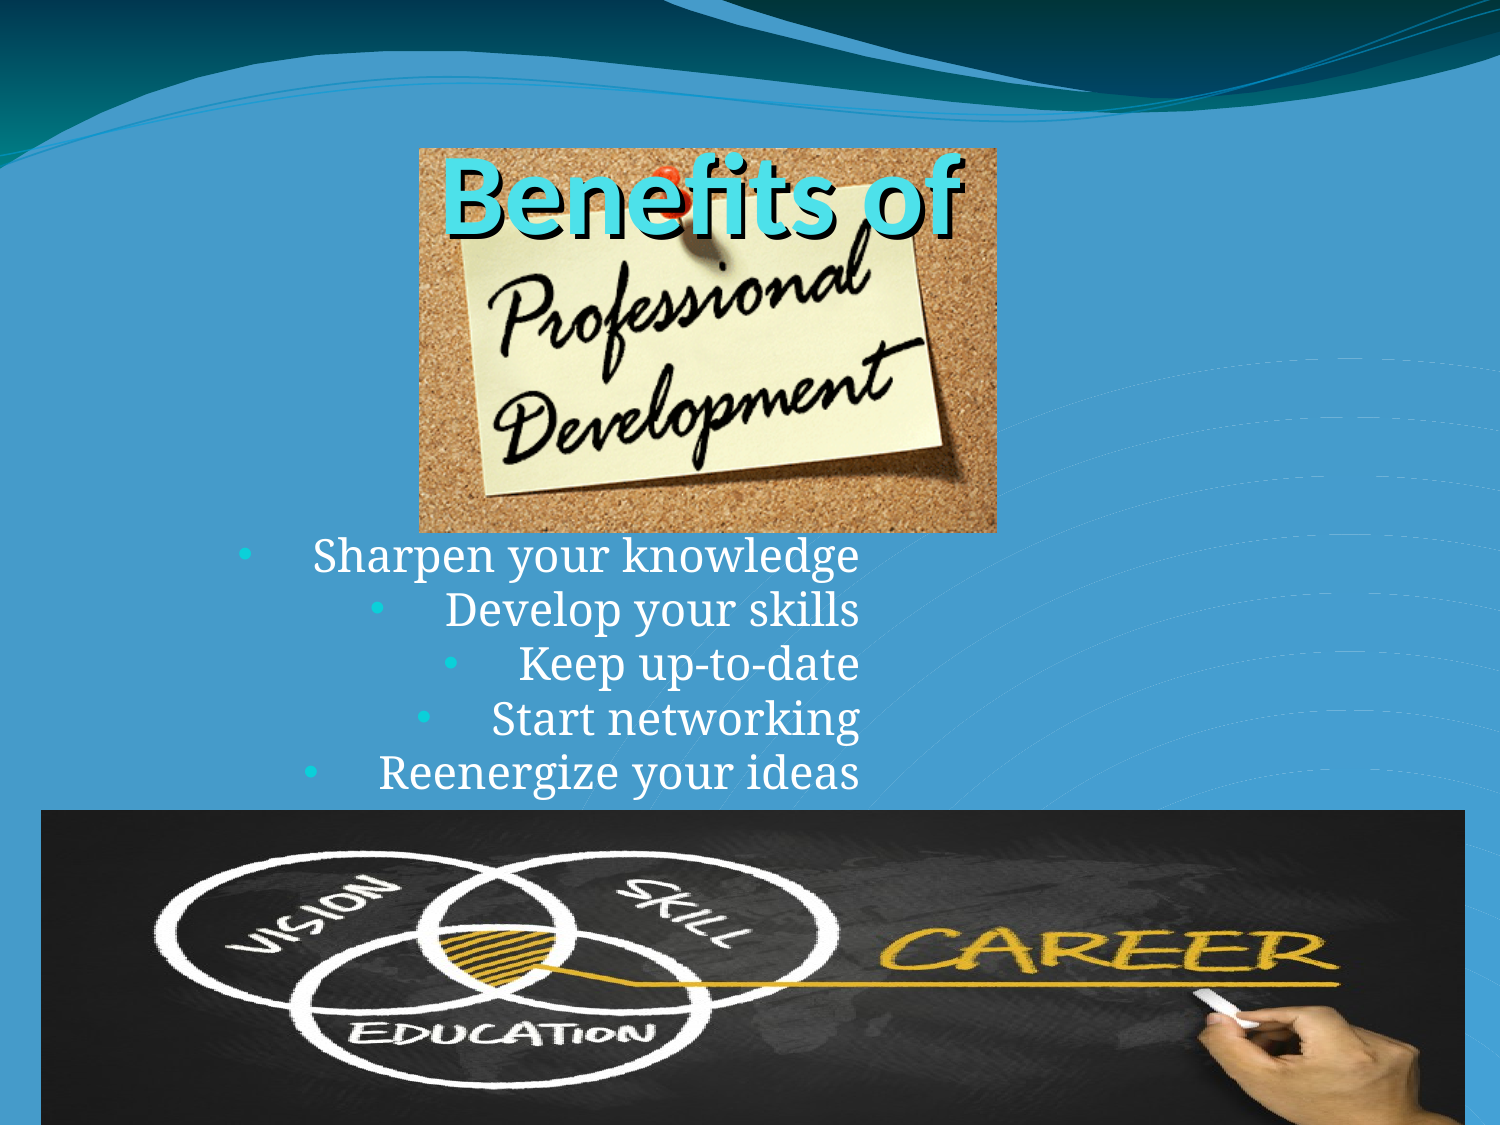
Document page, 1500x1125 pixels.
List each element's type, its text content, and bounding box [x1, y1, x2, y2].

picture [65, 138, 80, 143]
title Benefits of [439, 90, 1084, 259]
subtitle Sharpen your knowledge Develop your skills Keep up-to-date Start networking Reenergize your ideas [87, 529, 1377, 810]
picture [41, 811, 1465, 1125]
picture [419, 149, 997, 529]
picture [113, 125, 133, 131]
